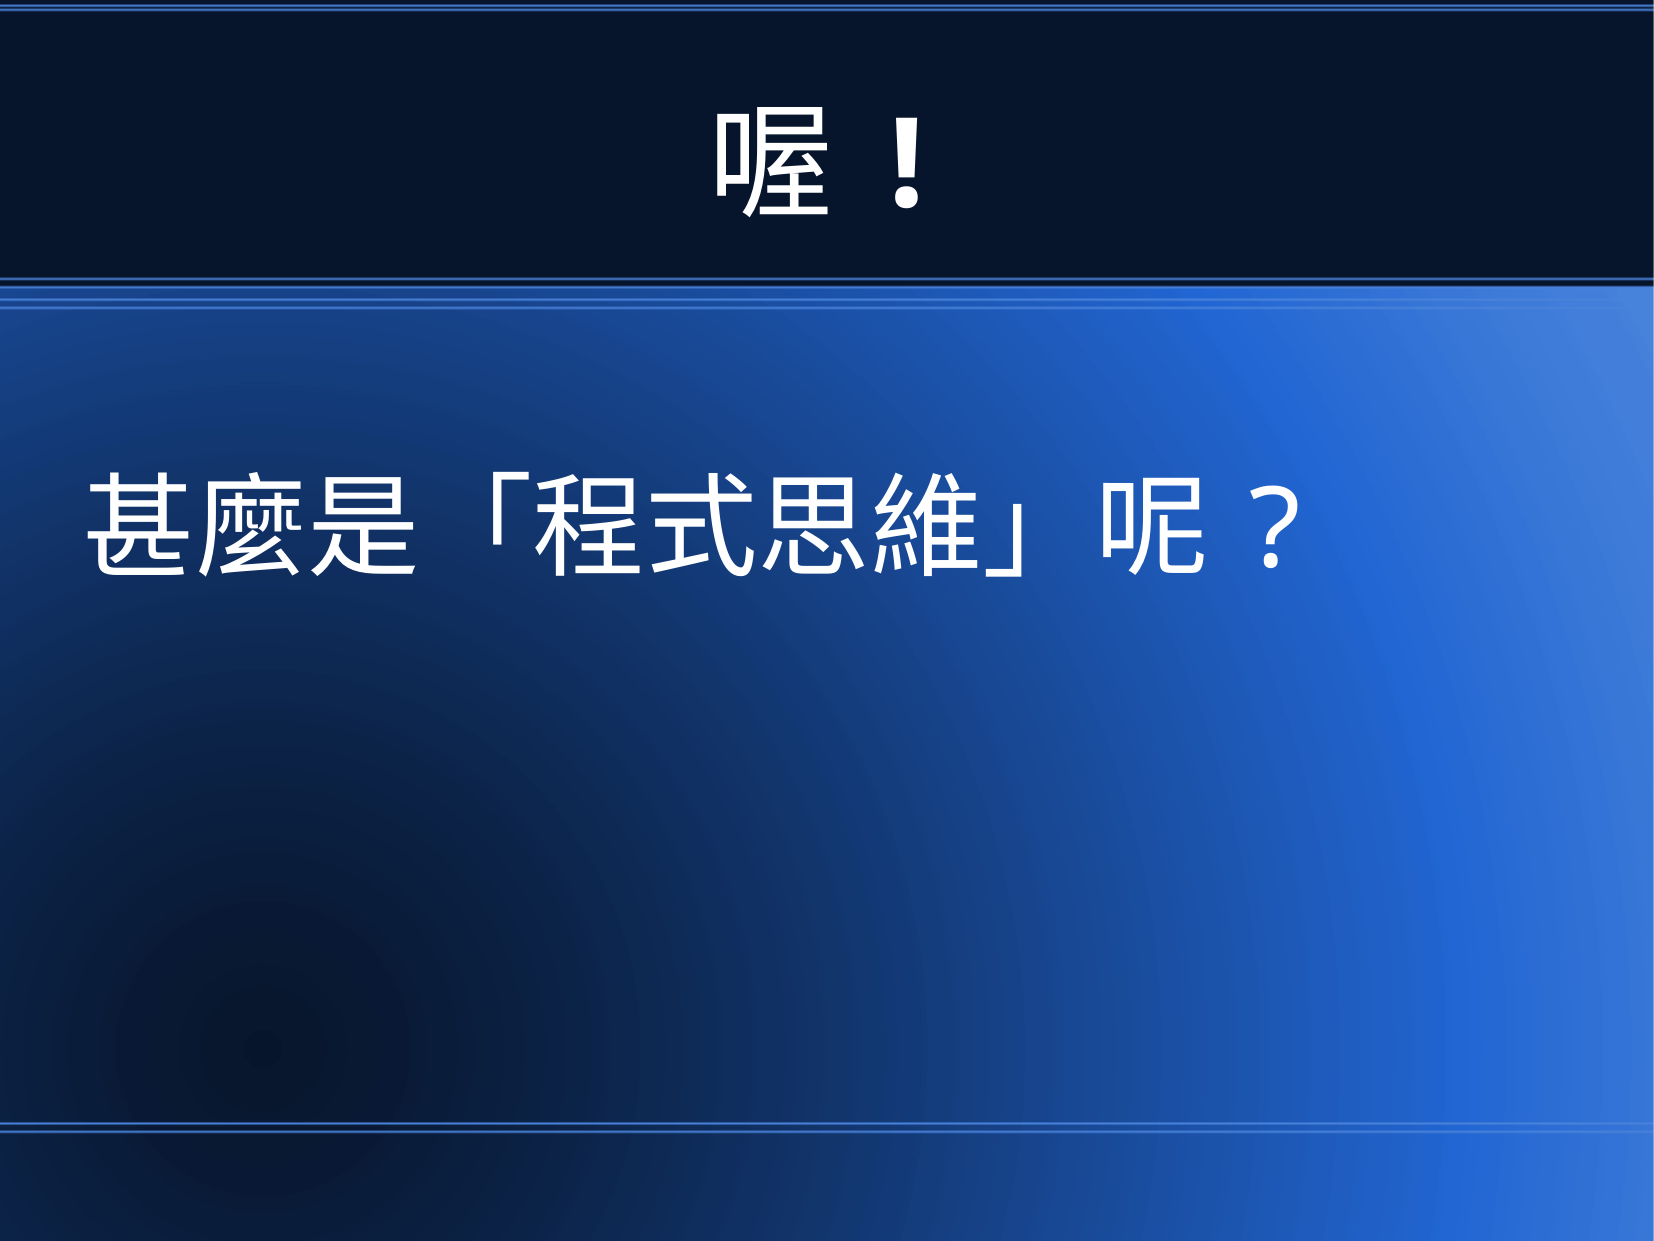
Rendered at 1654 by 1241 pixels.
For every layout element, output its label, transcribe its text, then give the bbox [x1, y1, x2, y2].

list 甚麼是「程式思維」呢? [82, 355, 1571, 1241]
title 喔! [82, 49, 1571, 257]
picture [0, 0, 1654, 1241]
